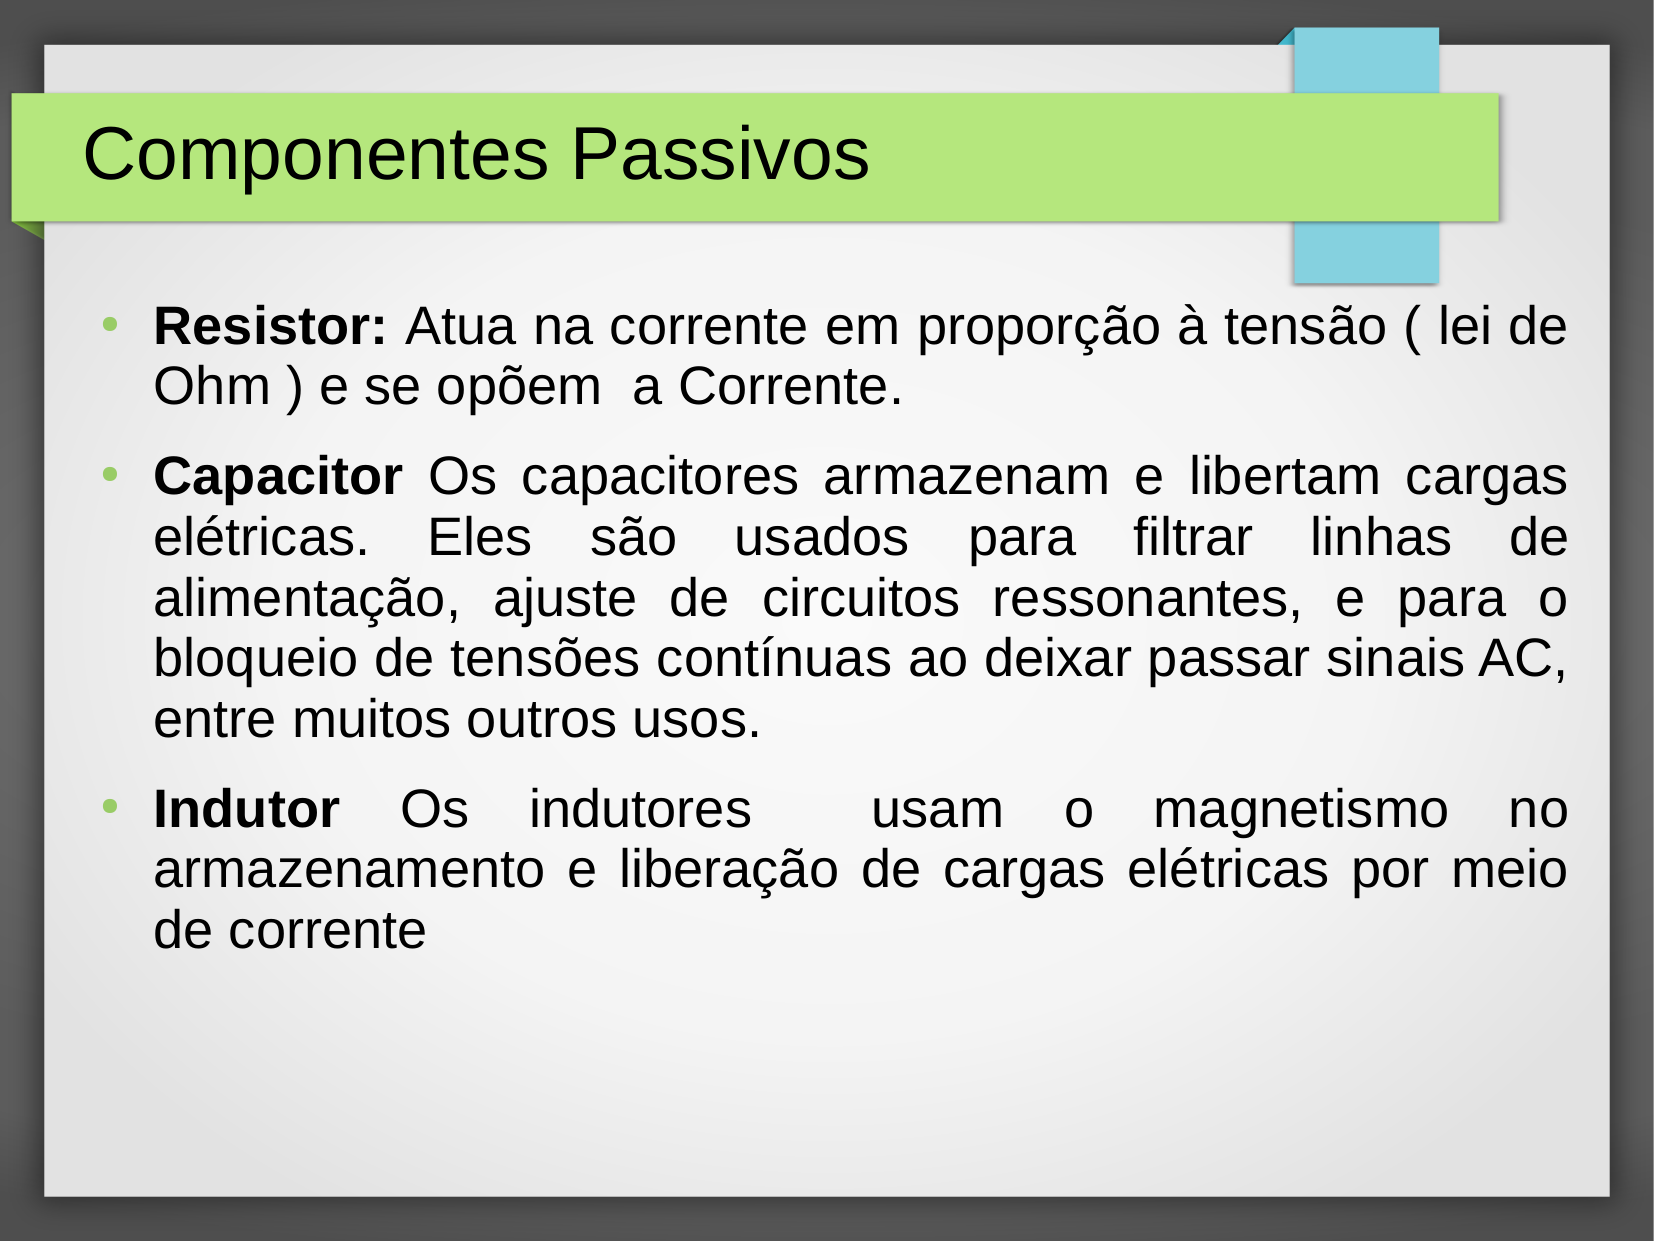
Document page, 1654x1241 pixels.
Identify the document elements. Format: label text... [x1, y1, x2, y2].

list Resistor: Atua na corrente em proporção à tensão ( lei de Ohm ) e se opõem a Corrente. Capacitor Os capacitores armazenam e libertam cargas elétricas. Eles são usados ​​para filtrar linhas de alimentação, ajuste de circuitos ressonantes, e para o bloqueio de tensões contínuas ao deixar passar sinais AC, entre muitos outros usos. Indutor Os indutores usam o magnetismo no armazenamento e liberação de cargas elétricas por meio de corrente [82, 295, 1571, 1123]
picture [0, 0, 1654, 1241]
title Componentes Passivos [82, 94, 1264, 213]
